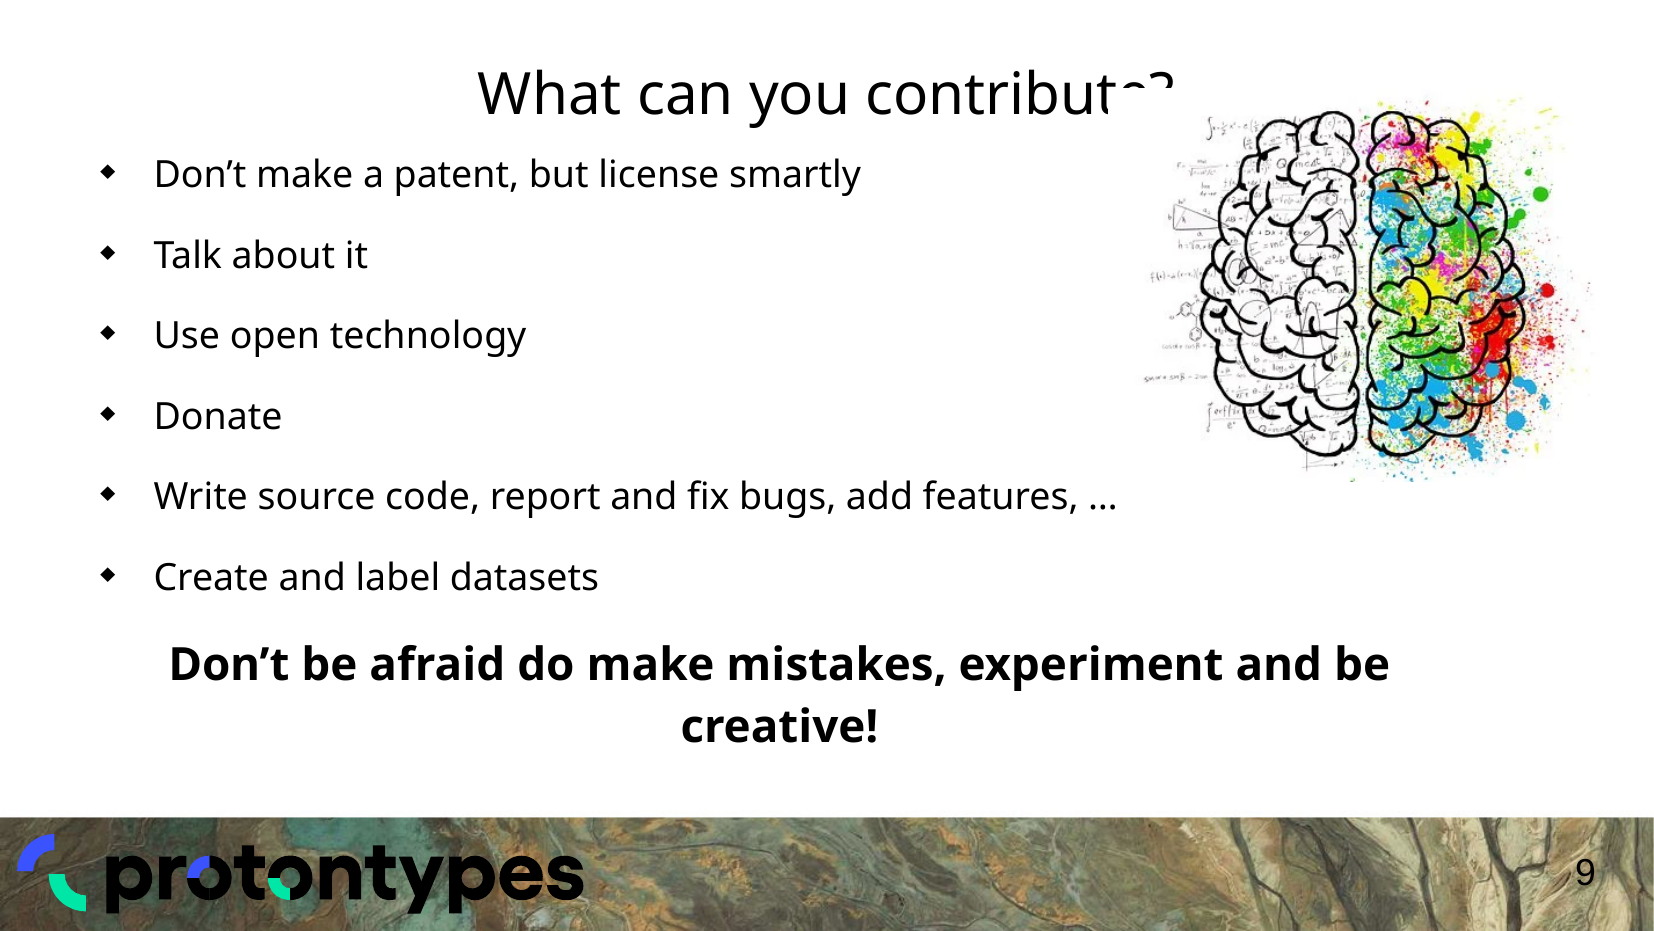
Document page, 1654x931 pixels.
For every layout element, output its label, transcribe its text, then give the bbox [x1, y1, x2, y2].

title What can you contribute? [82, 37, 1571, 147]
list Don’t make a patent, but license smartly Talk about it Use open technology Donate Write source code, report and fix bugs, add features, … Create and label datasets Don’t be afraid do make mistakes, experiment and be creative! [82, 147, 1477, 798]
picture [0, 0, 1654, 931]
